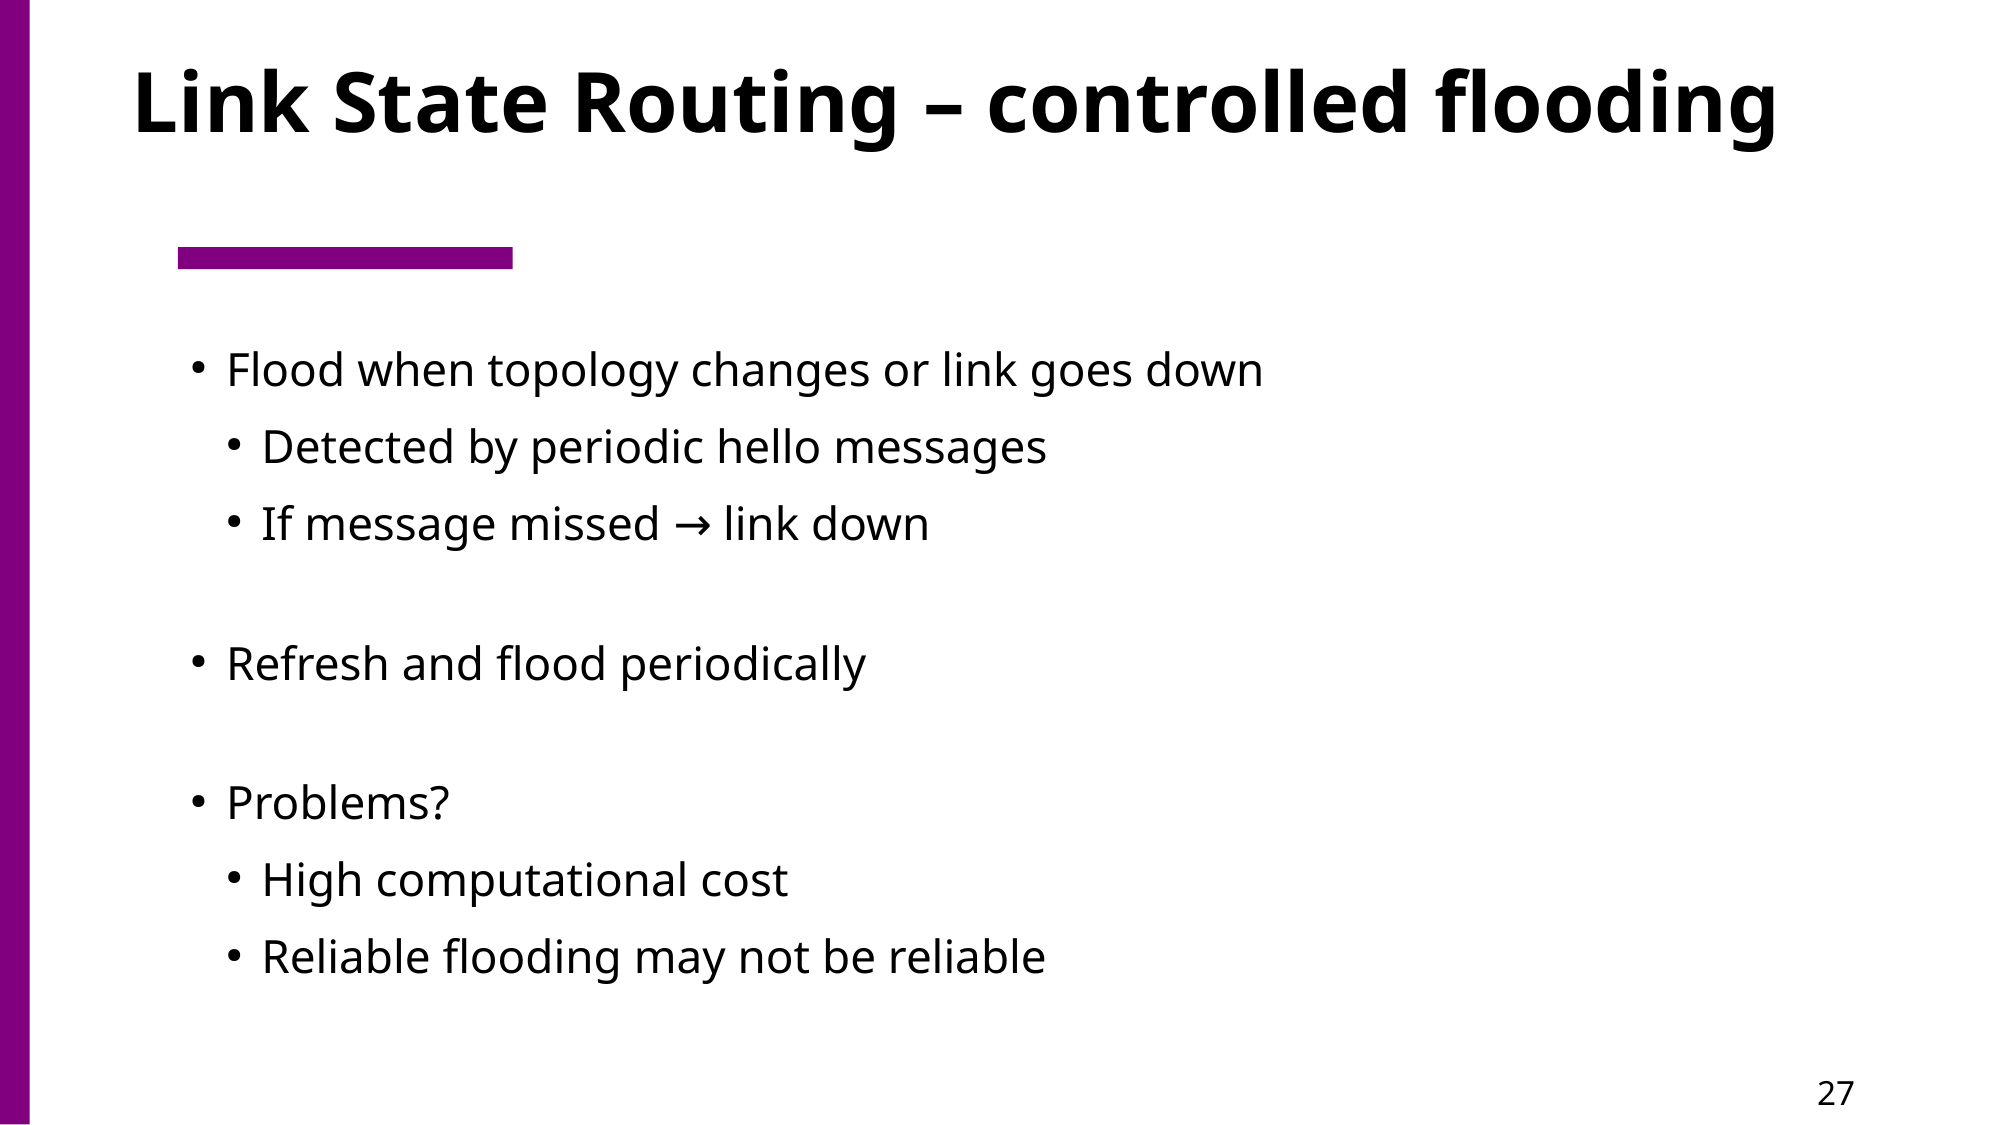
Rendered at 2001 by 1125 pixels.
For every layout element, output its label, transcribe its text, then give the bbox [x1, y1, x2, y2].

title Link State Routing – controlled flooding [116, 34, 1817, 165]
text_box Flood when topology changes or link goes down Detected by periodic hello messages If message missed → link down Refresh and flood periodically Problems? High computational cost Reliable flooding may not be reliable [100, 330, 2000, 990]
